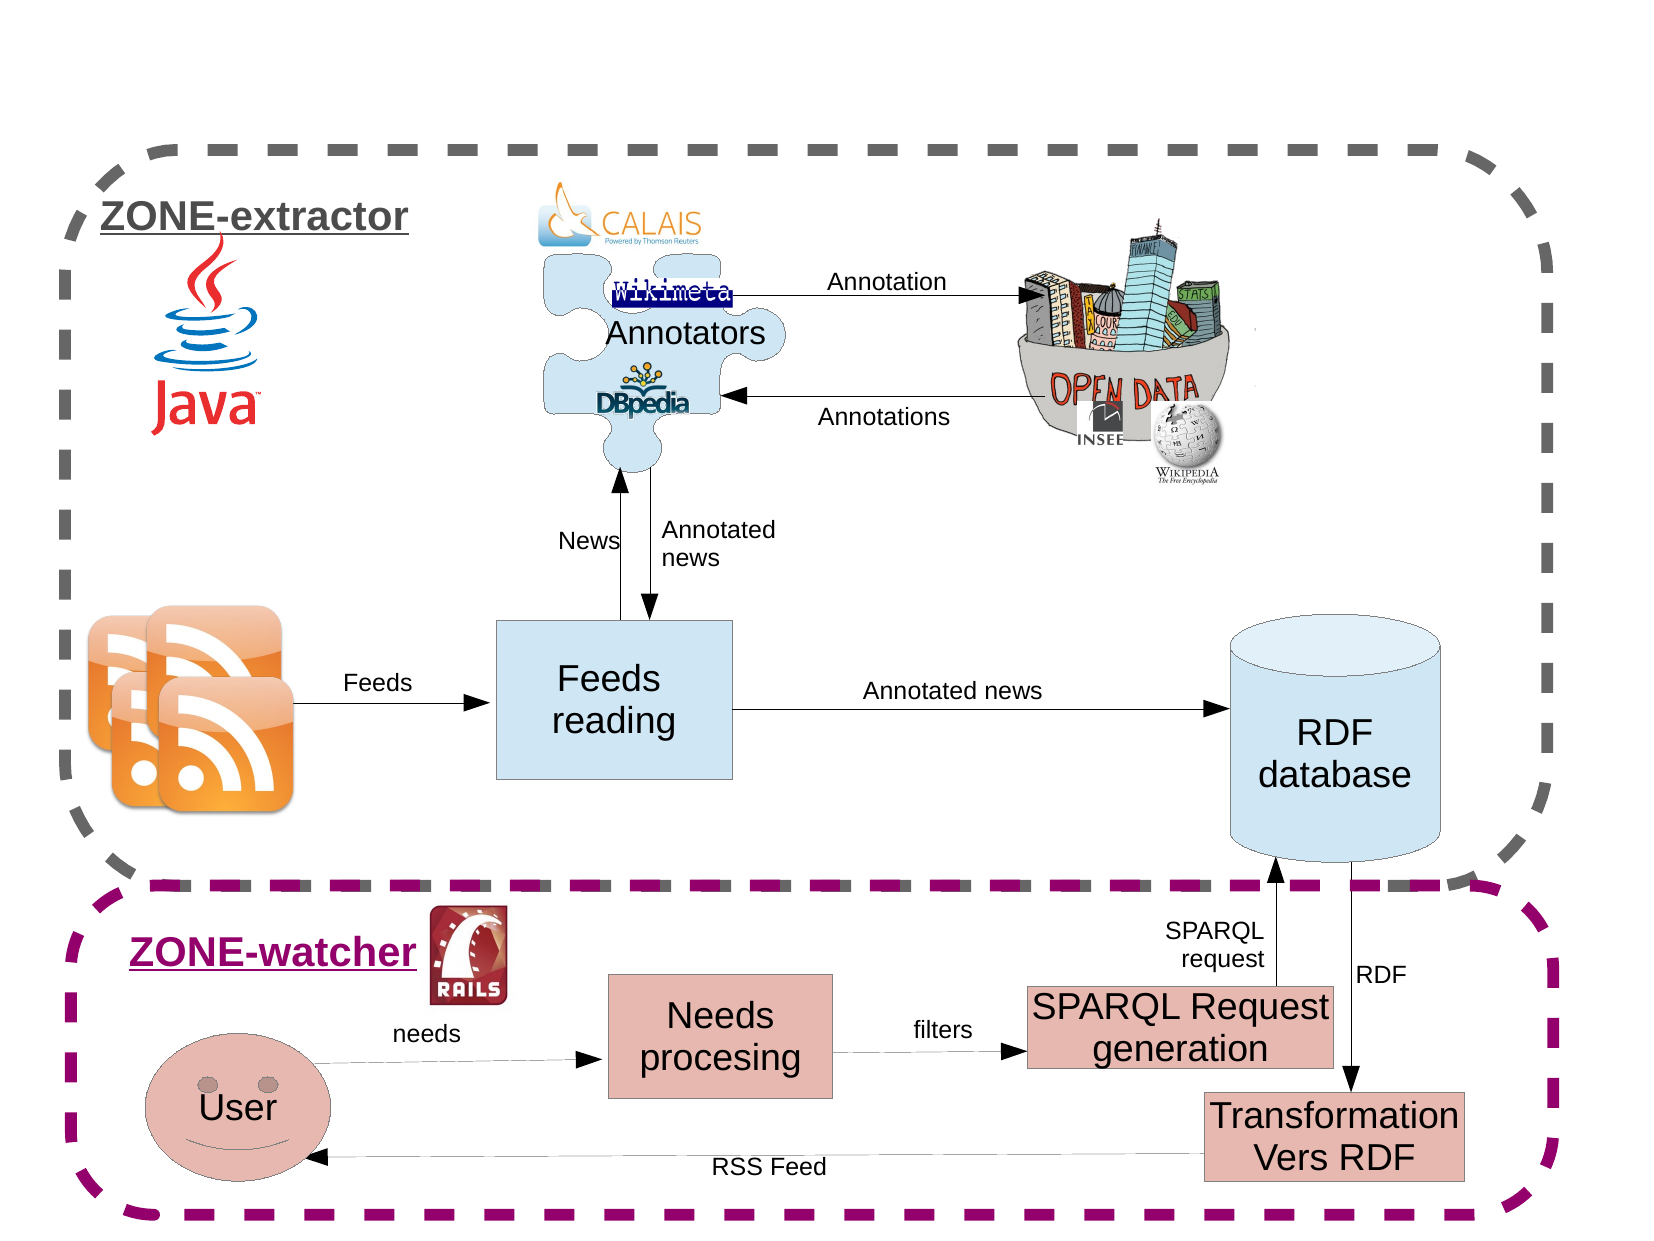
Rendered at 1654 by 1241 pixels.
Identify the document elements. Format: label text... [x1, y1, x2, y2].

text_box Annotators [590, 307, 782, 359]
text_box [653, 253, 721, 278]
text_box Annotation [812, 259, 1040, 295]
text_box [782, 321, 786, 347]
picture [150, 231, 261, 436]
text_box SPARQL request [1150, 909, 1334, 981]
text_box ZONE-extractor [85, 185, 424, 247]
picture [612, 278, 733, 308]
text_box RDF [1340, 953, 1524, 996]
text_box Transformation Vers RDF [1204, 1092, 1465, 1182]
picture [420, 898, 516, 1013]
picture [531, 177, 709, 260]
picture [82, 602, 300, 820]
picture [1006, 206, 1256, 490]
text_box User [145, 1033, 331, 1182]
text_box Annotation [812, 296, 1018, 303]
text_box RSS Feed [696, 1145, 945, 1189]
text_box [603, 421, 662, 473]
text_box News [543, 519, 674, 563]
text_box needs [377, 1012, 531, 1055]
text_box filters [898, 1008, 1027, 1052]
text_box [543, 353, 725, 415]
text_box Annotated news [646, 507, 875, 579]
text_box Annotations [803, 395, 1031, 439]
text_box Annotated news [848, 669, 1230, 745]
text_box SPARQL Request generation [1027, 986, 1334, 1069]
text_box [543, 253, 612, 316]
text_box Feeds reading [496, 620, 733, 780]
text_box Feeds [328, 661, 473, 705]
text_box ZONE-watcher [114, 921, 420, 983]
picture [596, 362, 691, 421]
text_box RDF database [1230, 646, 1441, 863]
text_box Needs procesing [608, 974, 833, 1099]
